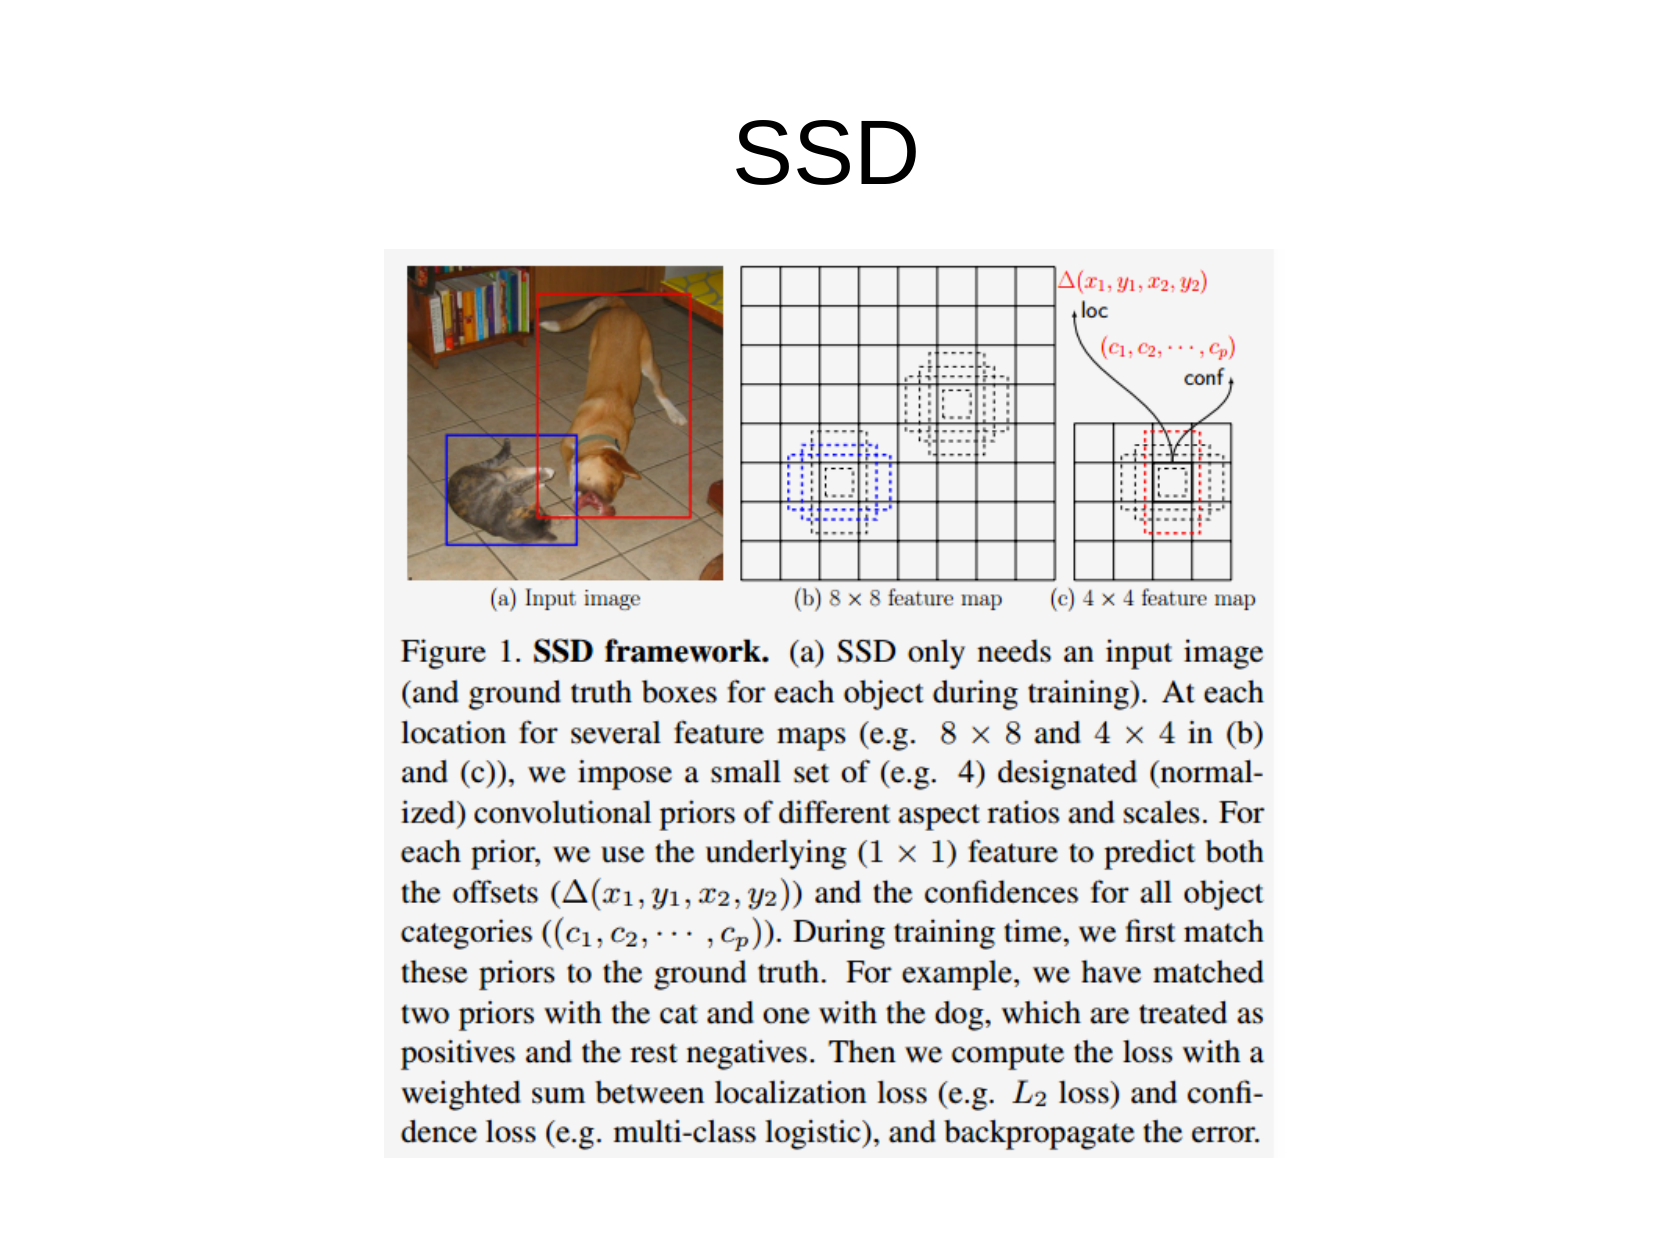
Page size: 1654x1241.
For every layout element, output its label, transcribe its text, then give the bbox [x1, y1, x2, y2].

title SSD [82, 49, 1571, 257]
picture [384, 249, 1285, 1158]
